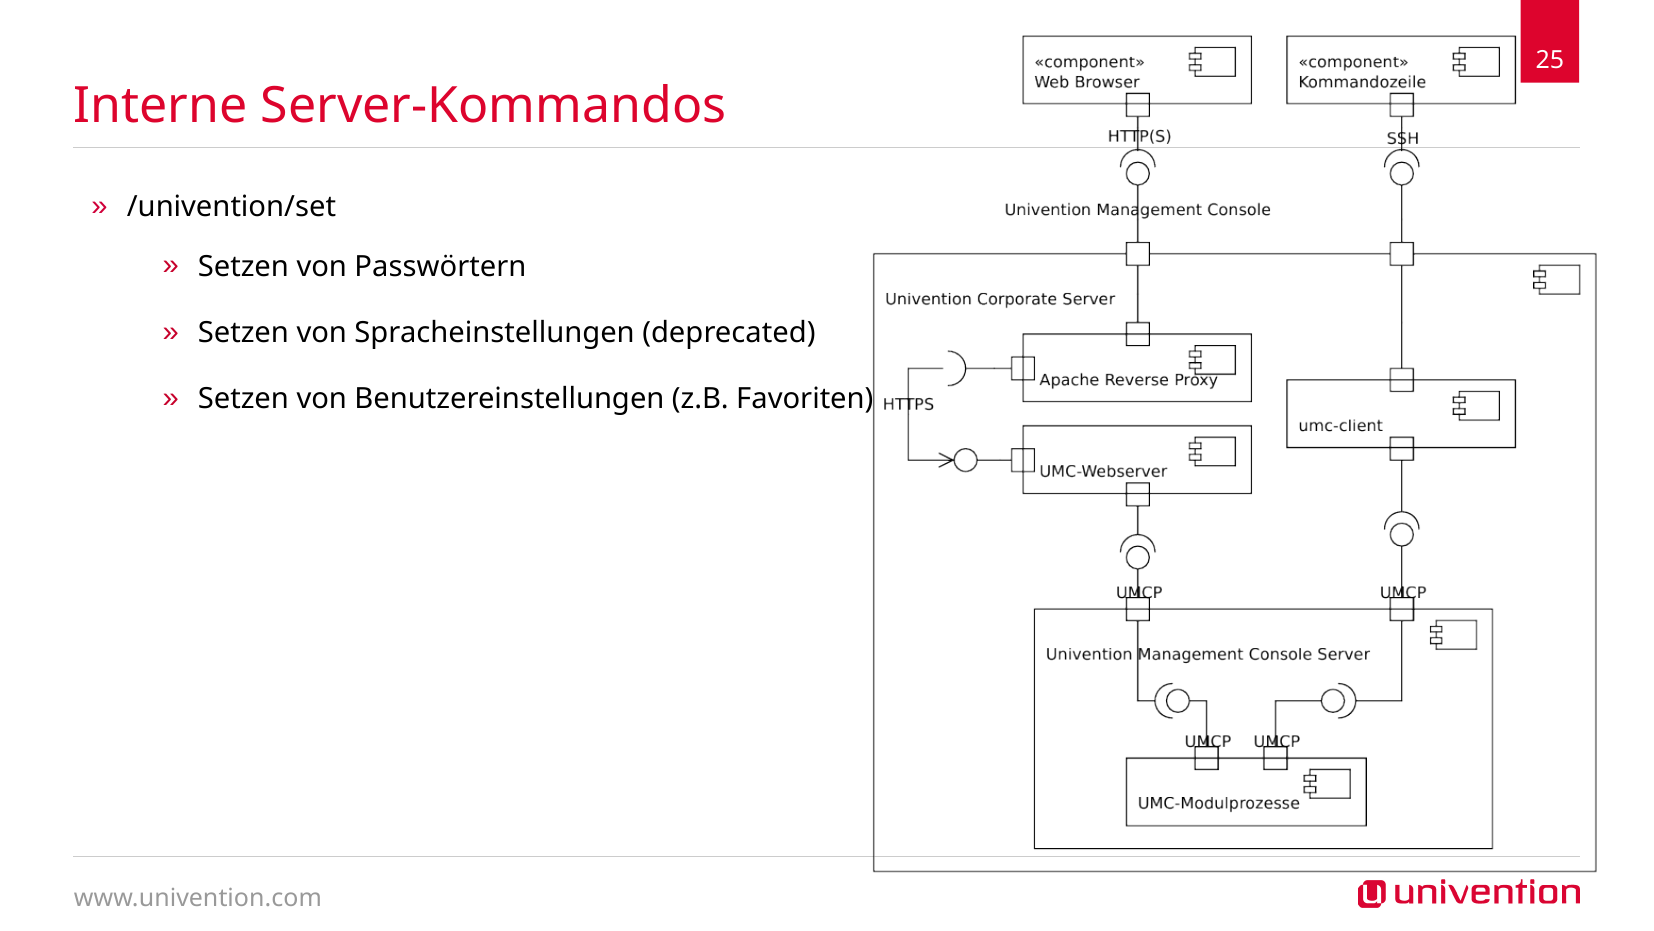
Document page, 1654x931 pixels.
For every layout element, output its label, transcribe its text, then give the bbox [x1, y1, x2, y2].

list /univention/set Setzen von Passwörtern Setzen von Spracheinstellungen (deprecated) Setzen von Benutzereinstellungen (z.B. Favoriten) [73, 165, 832, 857]
title Interne Server-Kommandos [73, 59, 832, 148]
picture [832, 11, 1633, 908]
